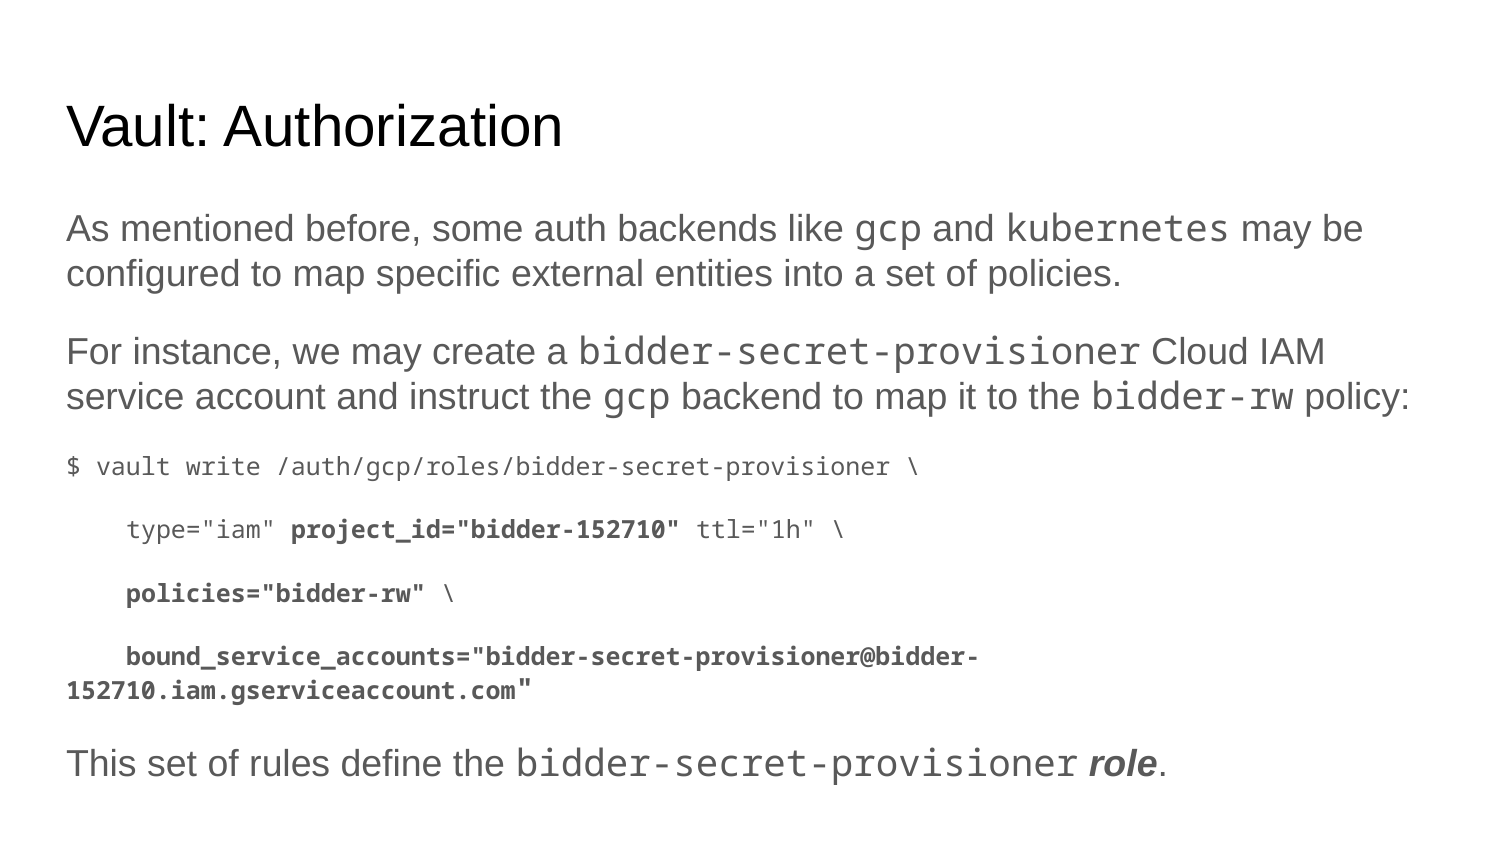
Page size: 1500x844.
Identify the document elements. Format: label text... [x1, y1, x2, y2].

title Vault: Authorization [51, 72, 1449, 167]
list As mentioned before, some auth backends like gcp and kubernetes may be configured to map specific external entities into a set of policies. For instance, we may create a bidder-secret-provisioner Cloud IAM service account and instruct the gcp backend to map it to the bidder-rw policy: $ vault write /auth/gcp/roles/bidder-secret-provisioner \ type="iam" project_id="bidder-152710" ttl="1h" \ policies="bidder-rw" \ bound_service_accounts="bidder-secret-provisioner@bidder-152710.iam.gserviceaccount.com" This set of rules define the bidder-secret-provisioner role. [51, 189, 1449, 750]
